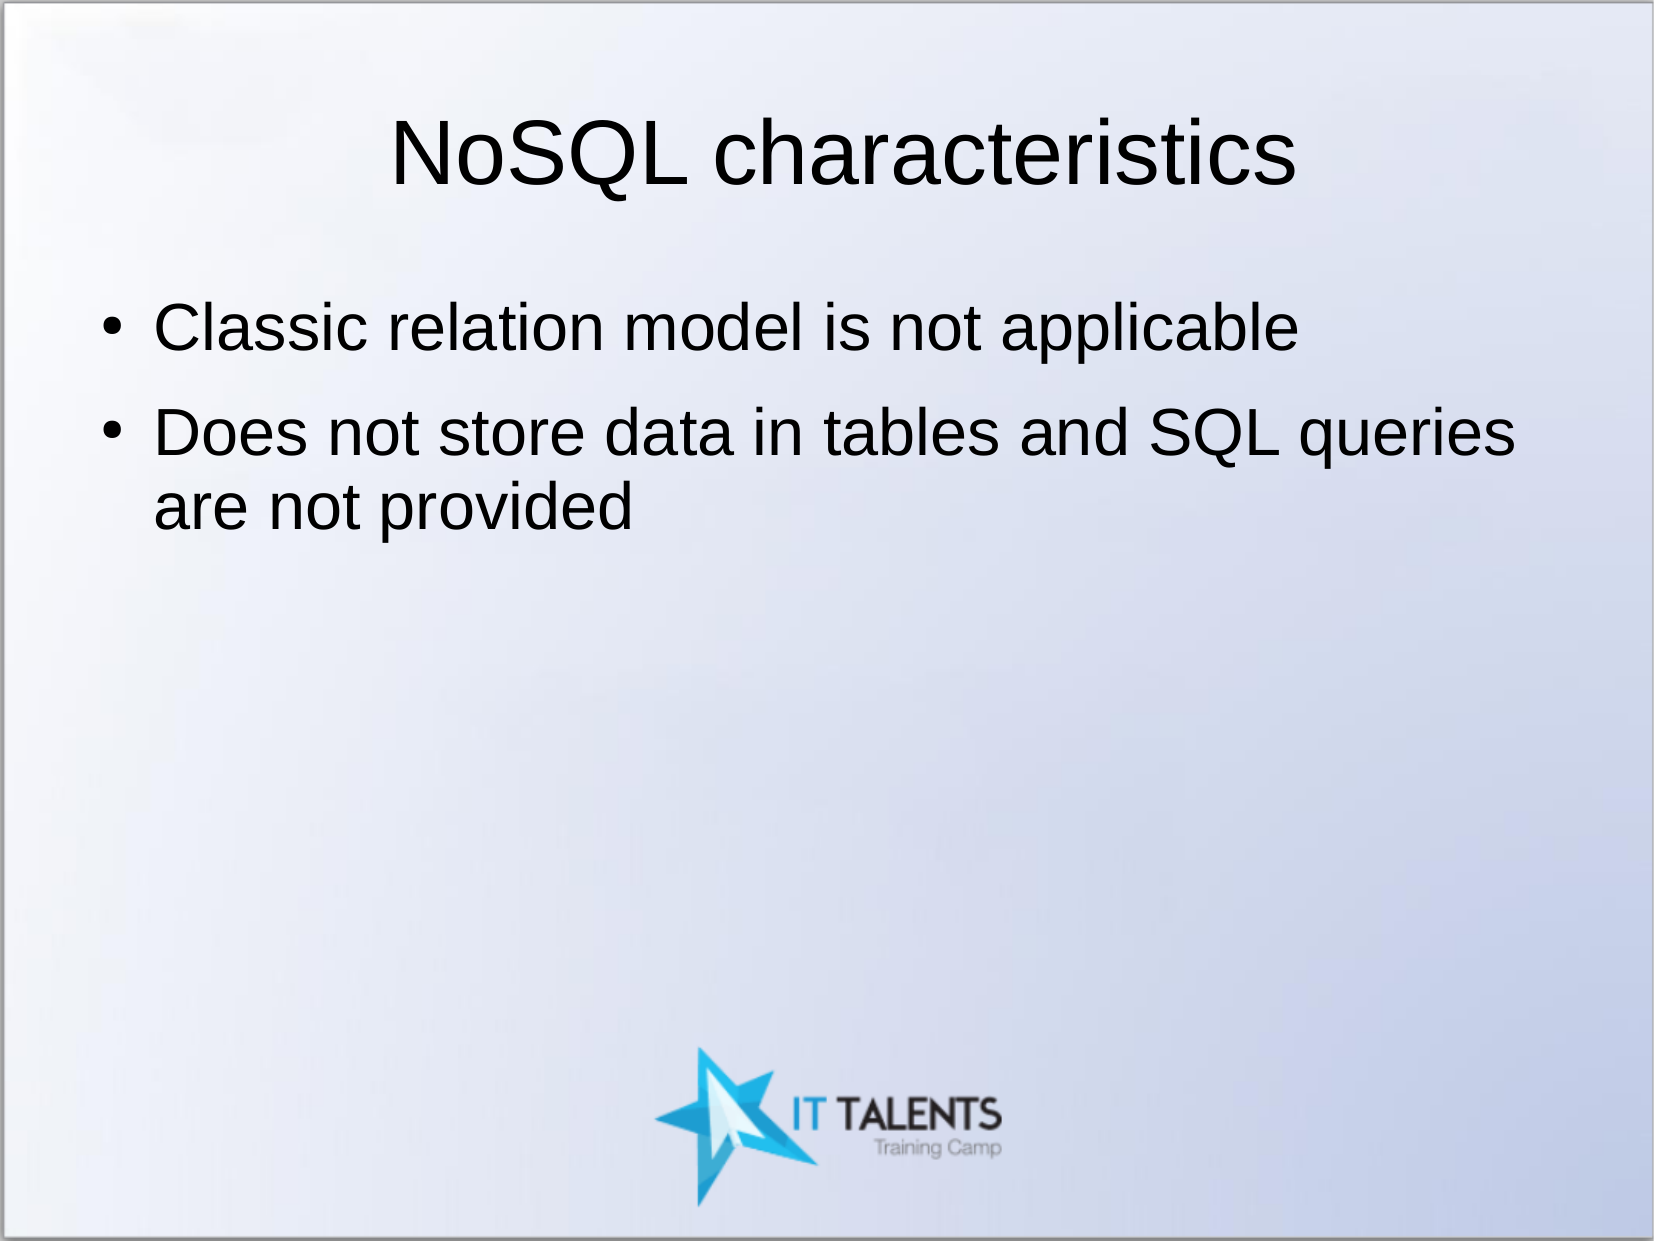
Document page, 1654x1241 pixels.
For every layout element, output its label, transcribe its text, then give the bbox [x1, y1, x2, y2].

list Classic relation model is not applicable Does not store data in tables and SQL queries are not provided [82, 290, 1571, 1010]
title NoSQL characteristics [82, 49, 1571, 257]
picture [0, 0, 1654, 1241]
